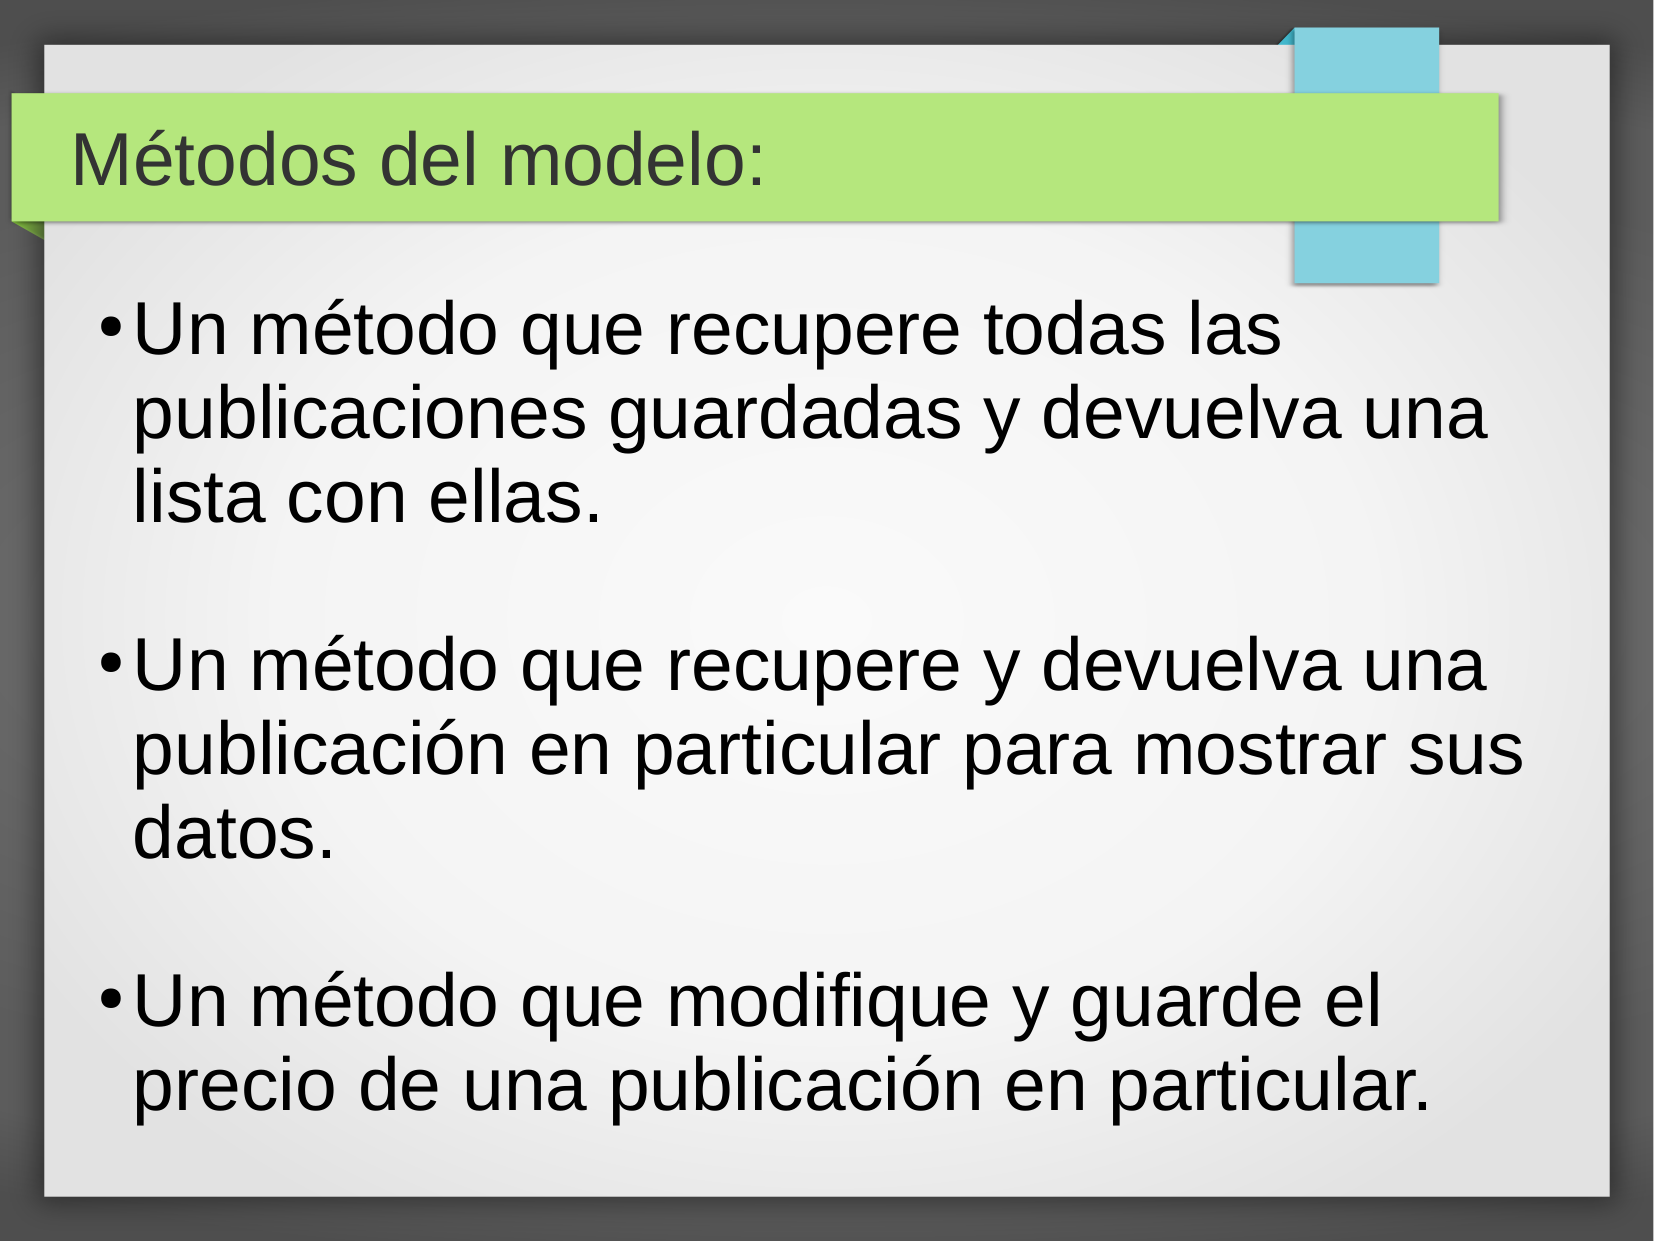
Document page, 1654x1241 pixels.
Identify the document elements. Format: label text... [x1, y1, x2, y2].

picture [0, 0, 1654, 1241]
text_box Un método que recupere todas las publicaciones guardadas y devuelva una lista con ellas. Un método que recupere y devuelva una publicación en particular para mostrar sus datos. Un método que modifique y guarde el precio de una publicación en particular. [82, 279, 1560, 1134]
title Métodos del modelo: [70, 106, 1229, 213]
